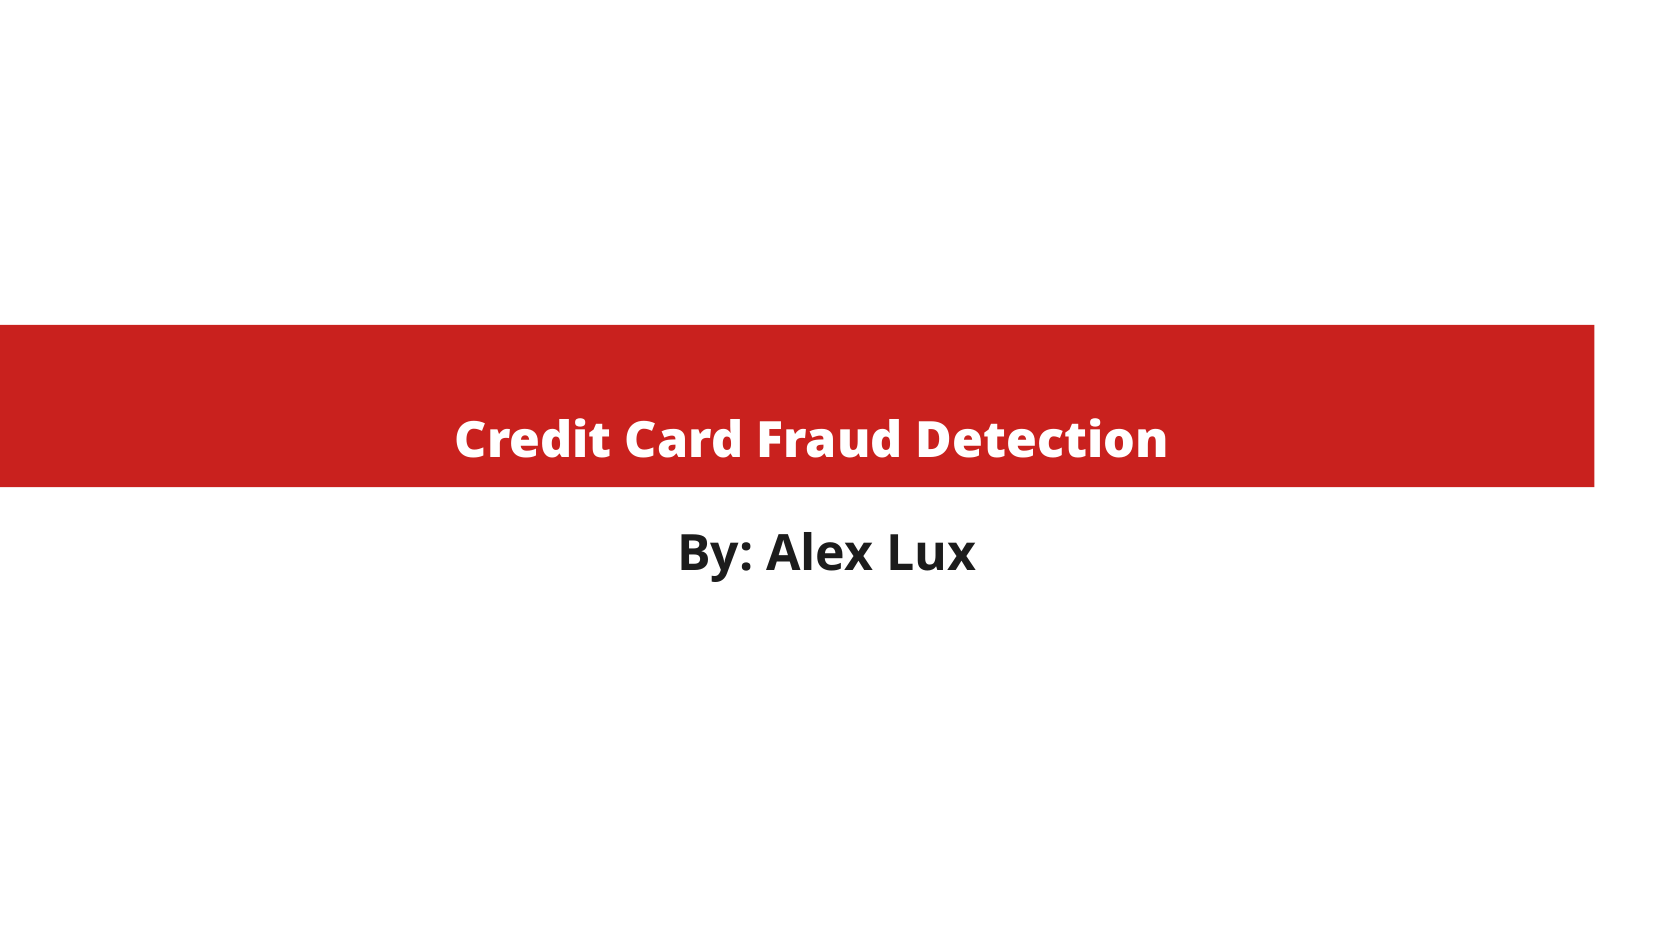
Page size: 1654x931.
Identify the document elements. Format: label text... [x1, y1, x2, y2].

title Credit Card Fraud Detection [59, 354, 1565, 473]
subtitle By: Alex Lux [88, 516, 1565, 827]
